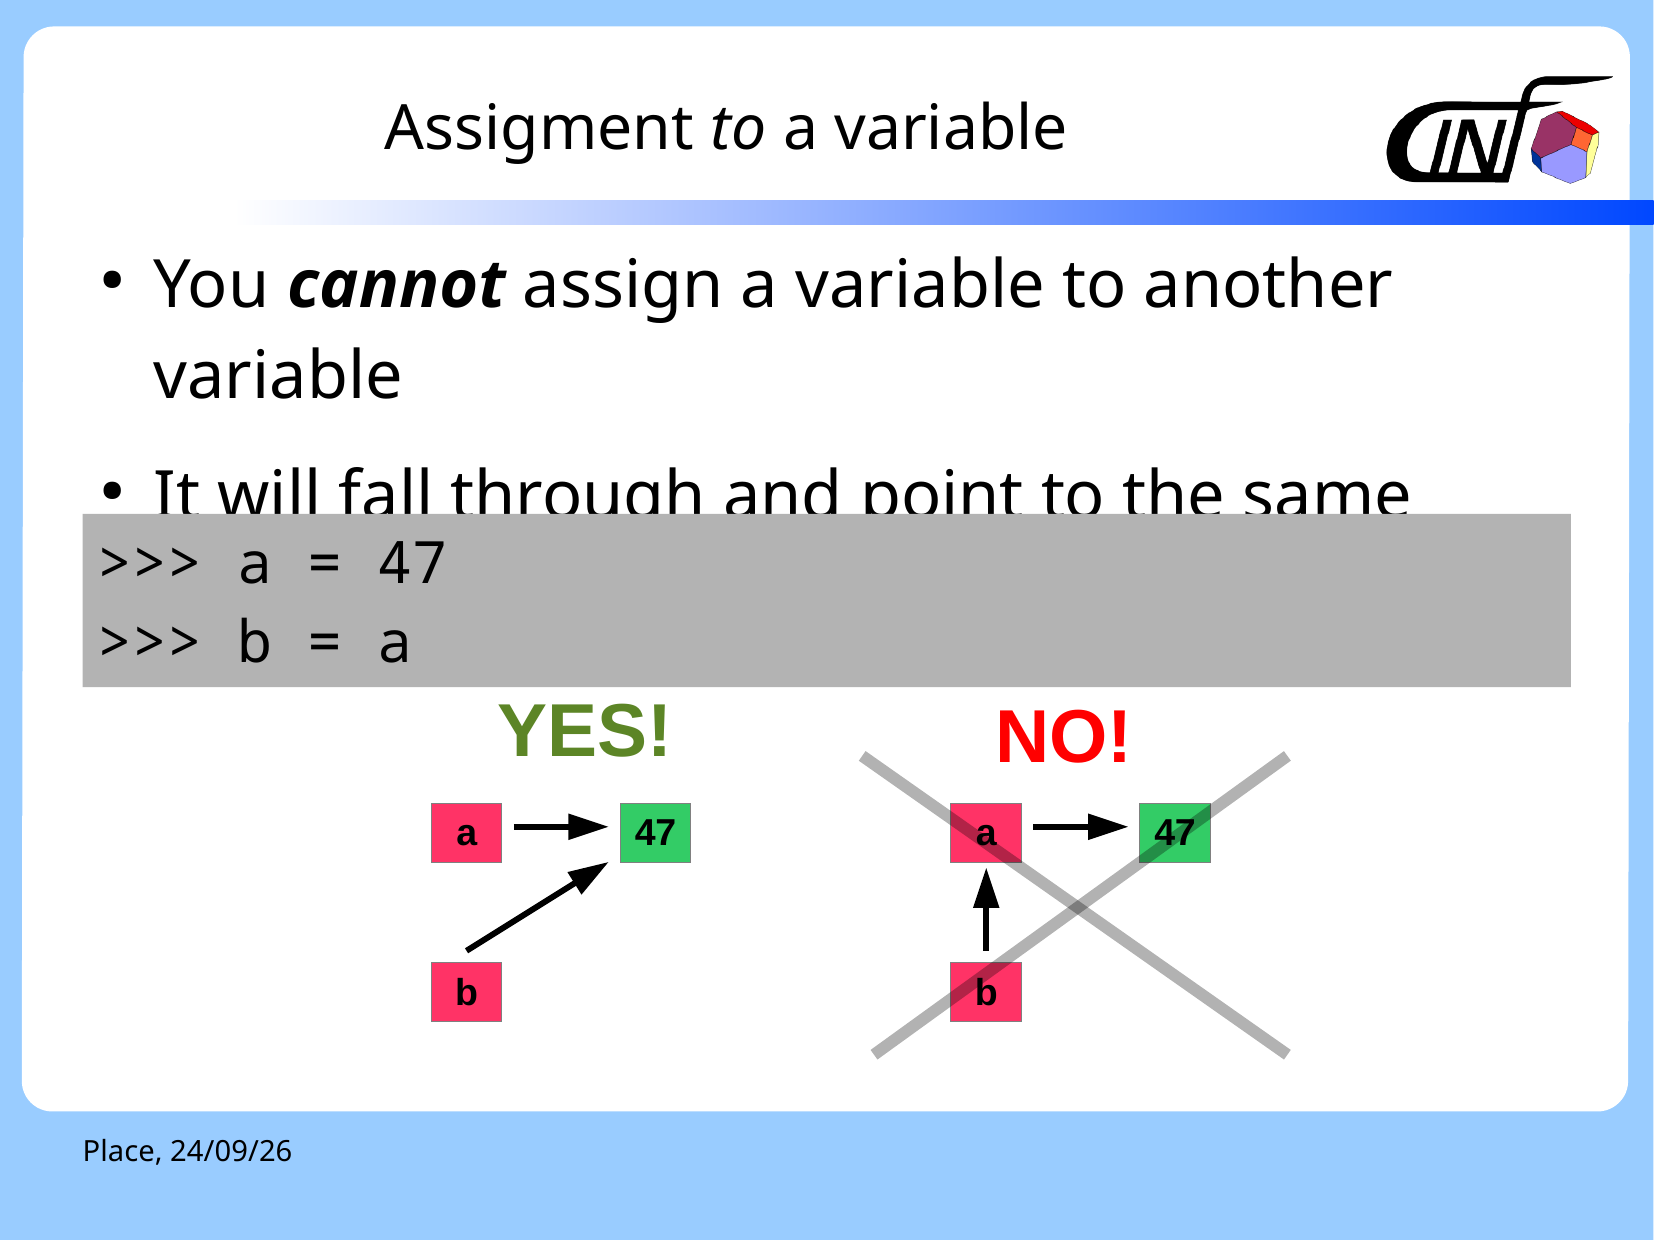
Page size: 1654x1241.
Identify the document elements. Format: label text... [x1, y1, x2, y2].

text_box a [950, 803, 1022, 860]
title Assigment to a variable [82, 49, 1371, 201]
text_box 47 [1151, 820, 1211, 863]
table_header B [956, 201, 961, 224]
picture [1386, 76, 1613, 184]
text_box b [431, 962, 502, 1022]
text_box 47 [1159, 826, 1166, 836]
text_box a [950, 826, 1002, 863]
text_box b [950, 962, 1022, 1022]
text_box >>> a = 47 >>> b = a [82, 513, 1571, 650]
text_box YES! [482, 680, 688, 780]
list You cannot assign a variable to another variable It will fall through and point to the same object [886, 916, 1276, 1055]
text_box 47 [620, 803, 691, 863]
text_box b [950, 962, 990, 991]
text_box 47 [1139, 803, 1210, 855]
text_box a [431, 803, 502, 863]
text_box b [982, 989, 990, 1002]
text_box NO! [980, 686, 1148, 786]
list You cannot assign a variable to another variable It will fall through and point to the same object [82, 236, 1595, 1055]
